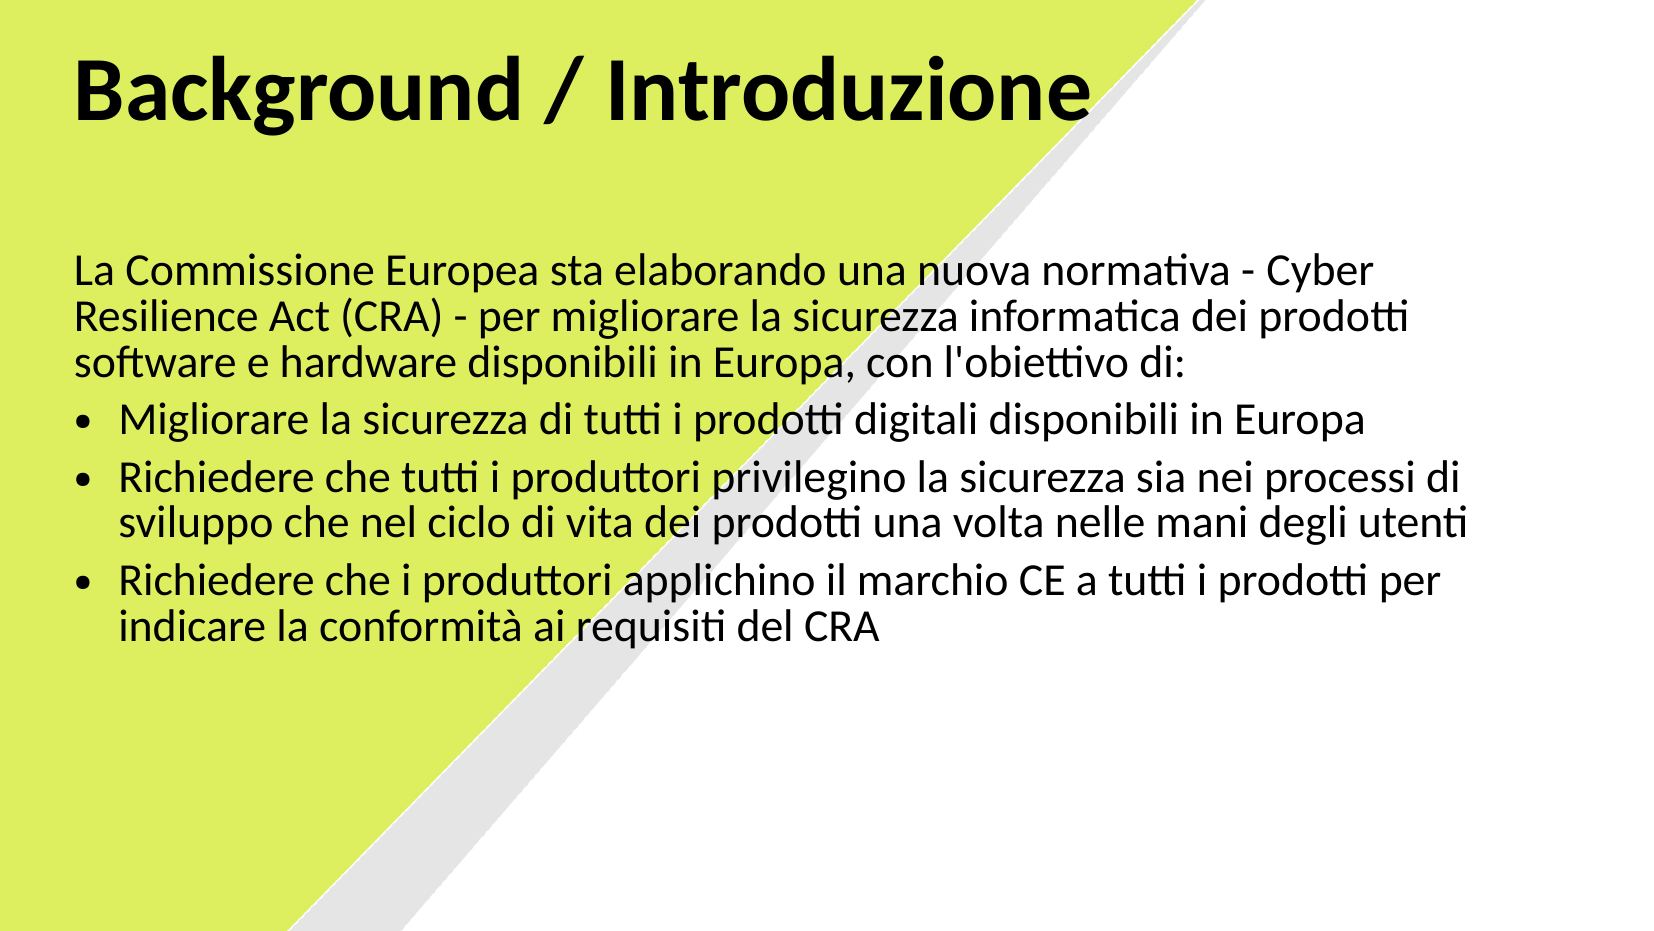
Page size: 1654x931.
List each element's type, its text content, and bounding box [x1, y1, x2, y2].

picture [0, 0, 1654, 931]
list La Commissione Europea sta elaborando una nuova normativa - Cyber Resilience Act (CRA) - per migliorare la sicurezza informatica dei prodotti software e hardware disponibili in Europa, con l'obiettivo di: Migliorare la sicurezza di tutti i prodotti digitali disponibili in Europa Richiedere che tutti i produttori privilegino la sicurezza sia nei processi di sviluppo che nel ciclo di vita dei prodotti una volta nelle mani degli utenti Richiedere che i produttori applichino il marchio CE a tutti i prodotti per indicare la conformità ai requisiti del CRA [59, 236, 1571, 886]
title Background / Introduzione [59, 37, 1571, 178]
